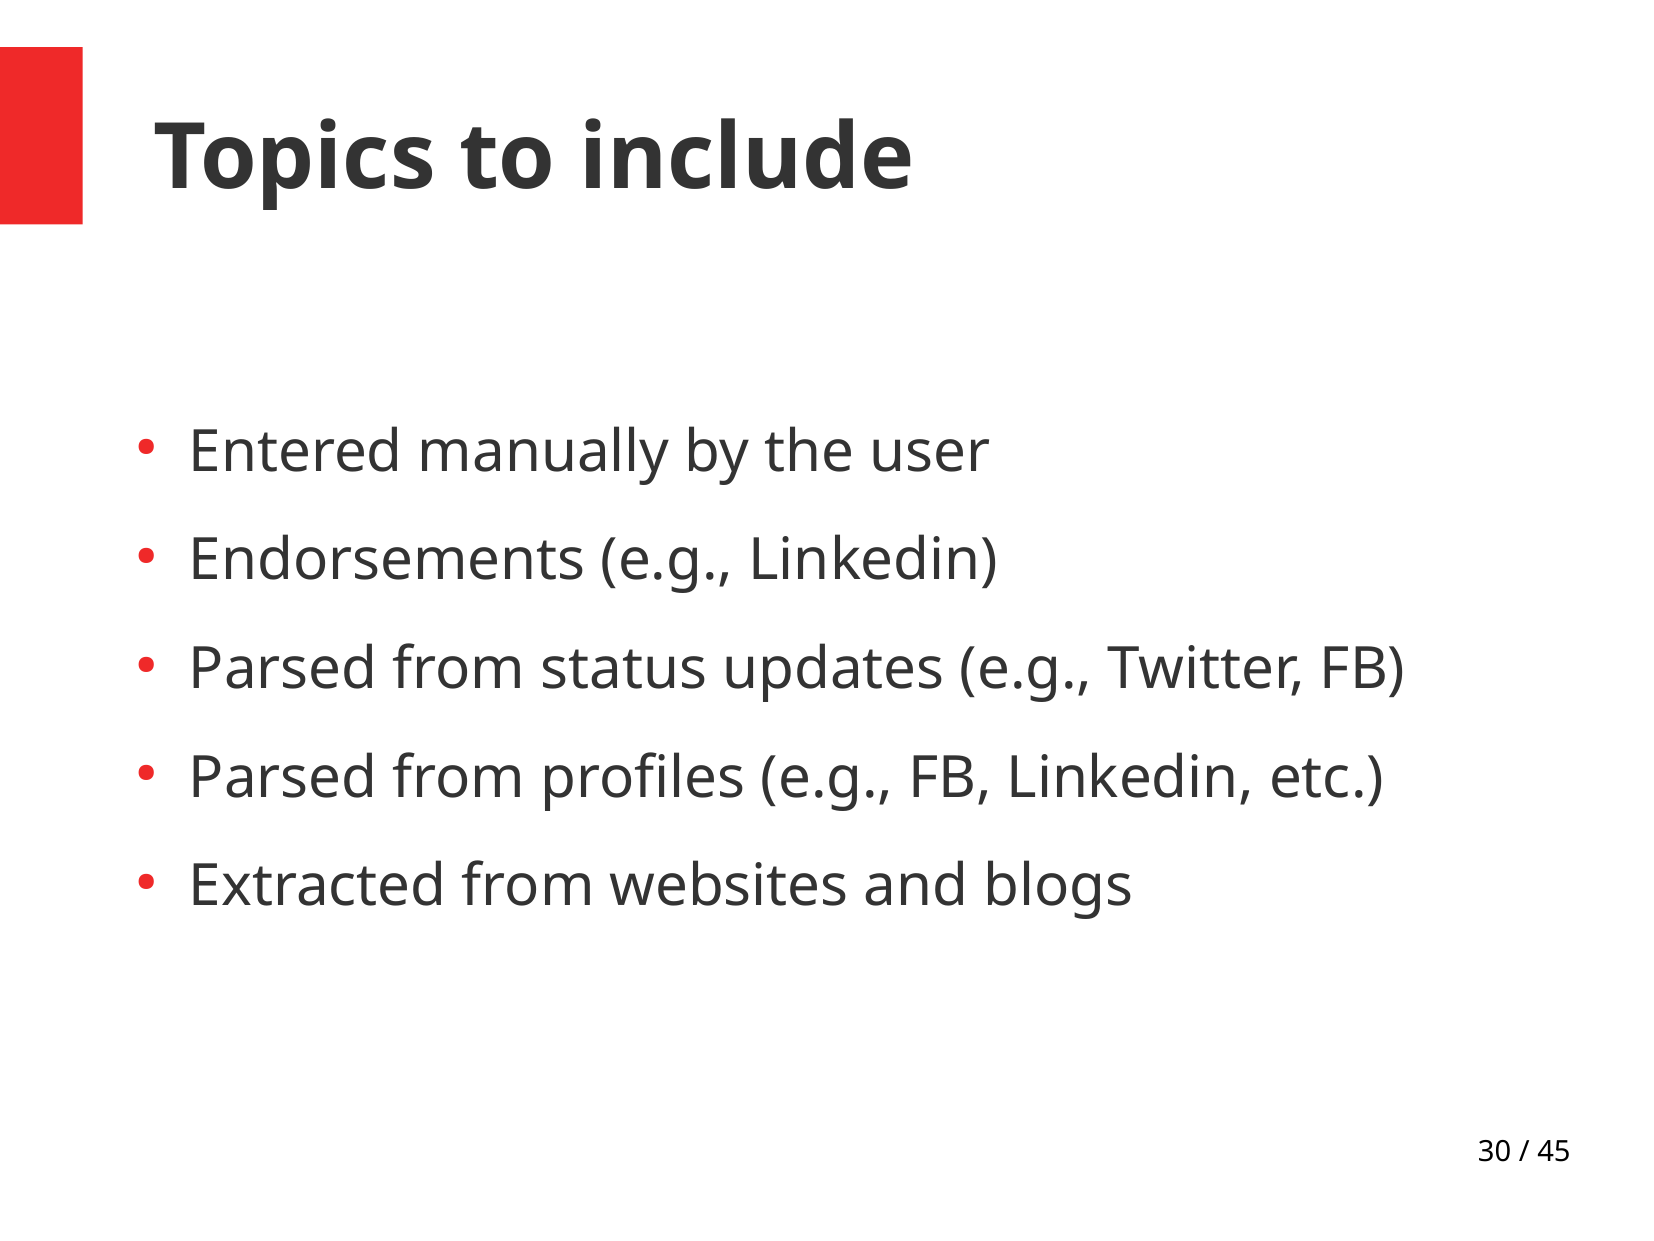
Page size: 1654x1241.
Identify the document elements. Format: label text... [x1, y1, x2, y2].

list Entered manually by the user Endorsements (e.g., Linkedin) Parsed from status updates (e.g., Twitter, FB) Parsed from profiles (e.g., FB, Linkedin, etc.) Extracted from websites and blogs [118, 300, 1536, 1074]
title Topics to include [118, 49, 1571, 257]
